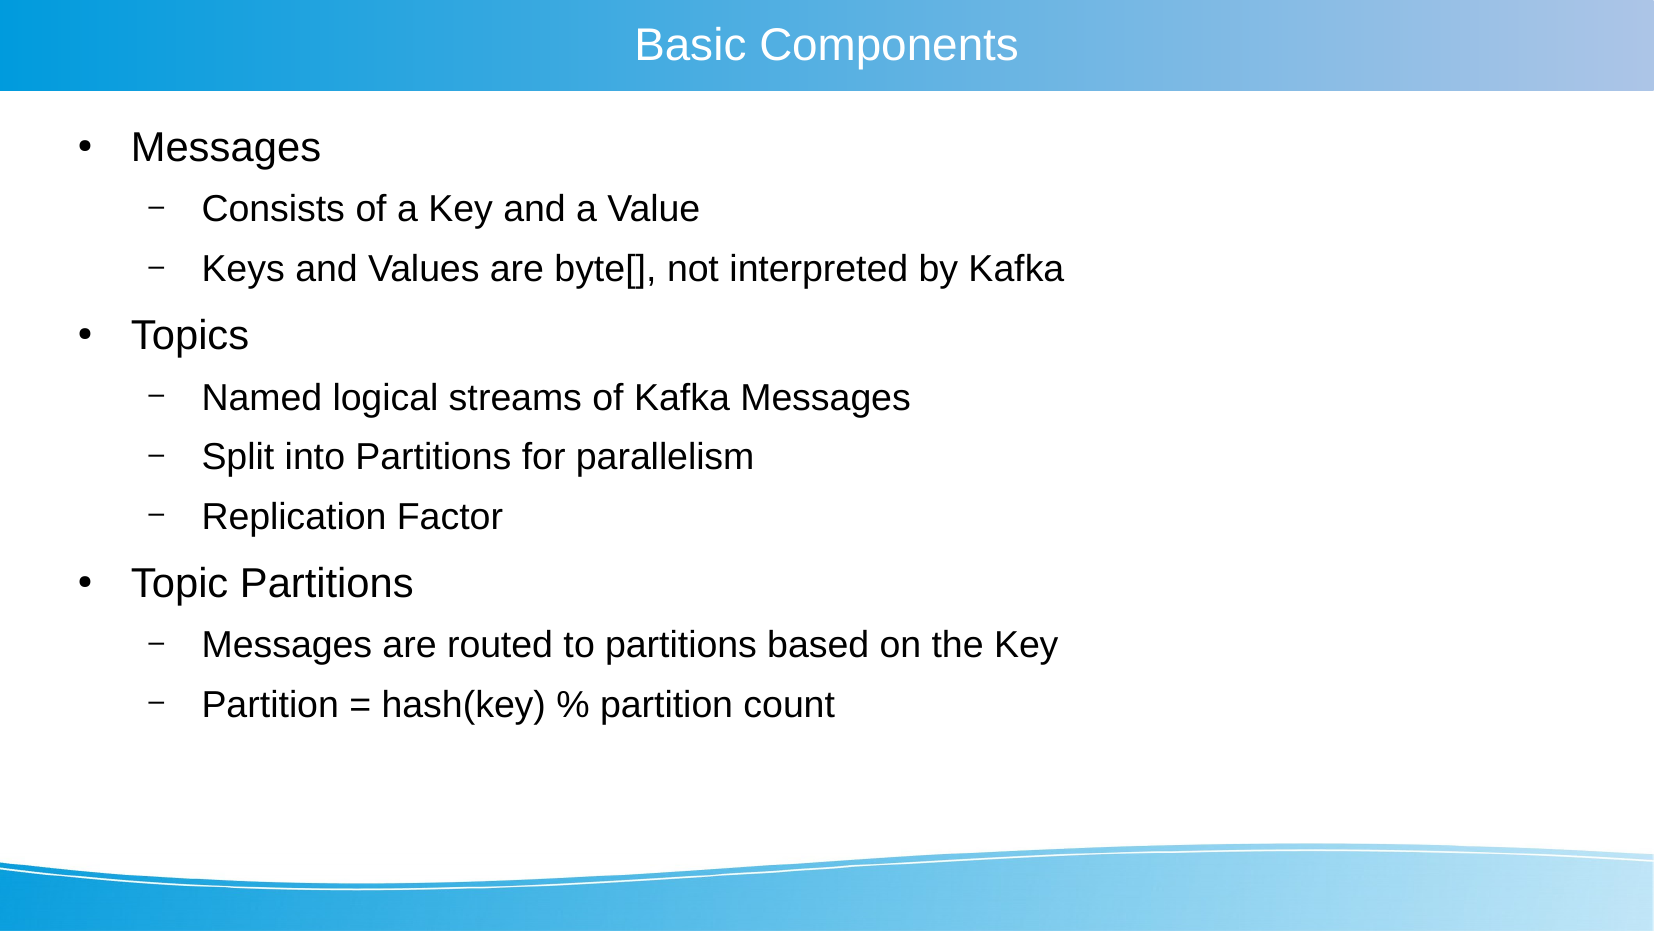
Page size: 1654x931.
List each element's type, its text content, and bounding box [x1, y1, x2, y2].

title Basic Components [82, 5, 1571, 85]
list Messages Consists of a Key and a Value Keys and Values are byte[], not interpreted by Kafka Topics Named logical streams of Kafka Messages Split into Partitions for parallelism Replication Factor Topic Partitions Messages are routed to partitions based on the Key Partition = hash(key) % partition count [60, 123, 1591, 833]
picture [0, 843, 1654, 931]
